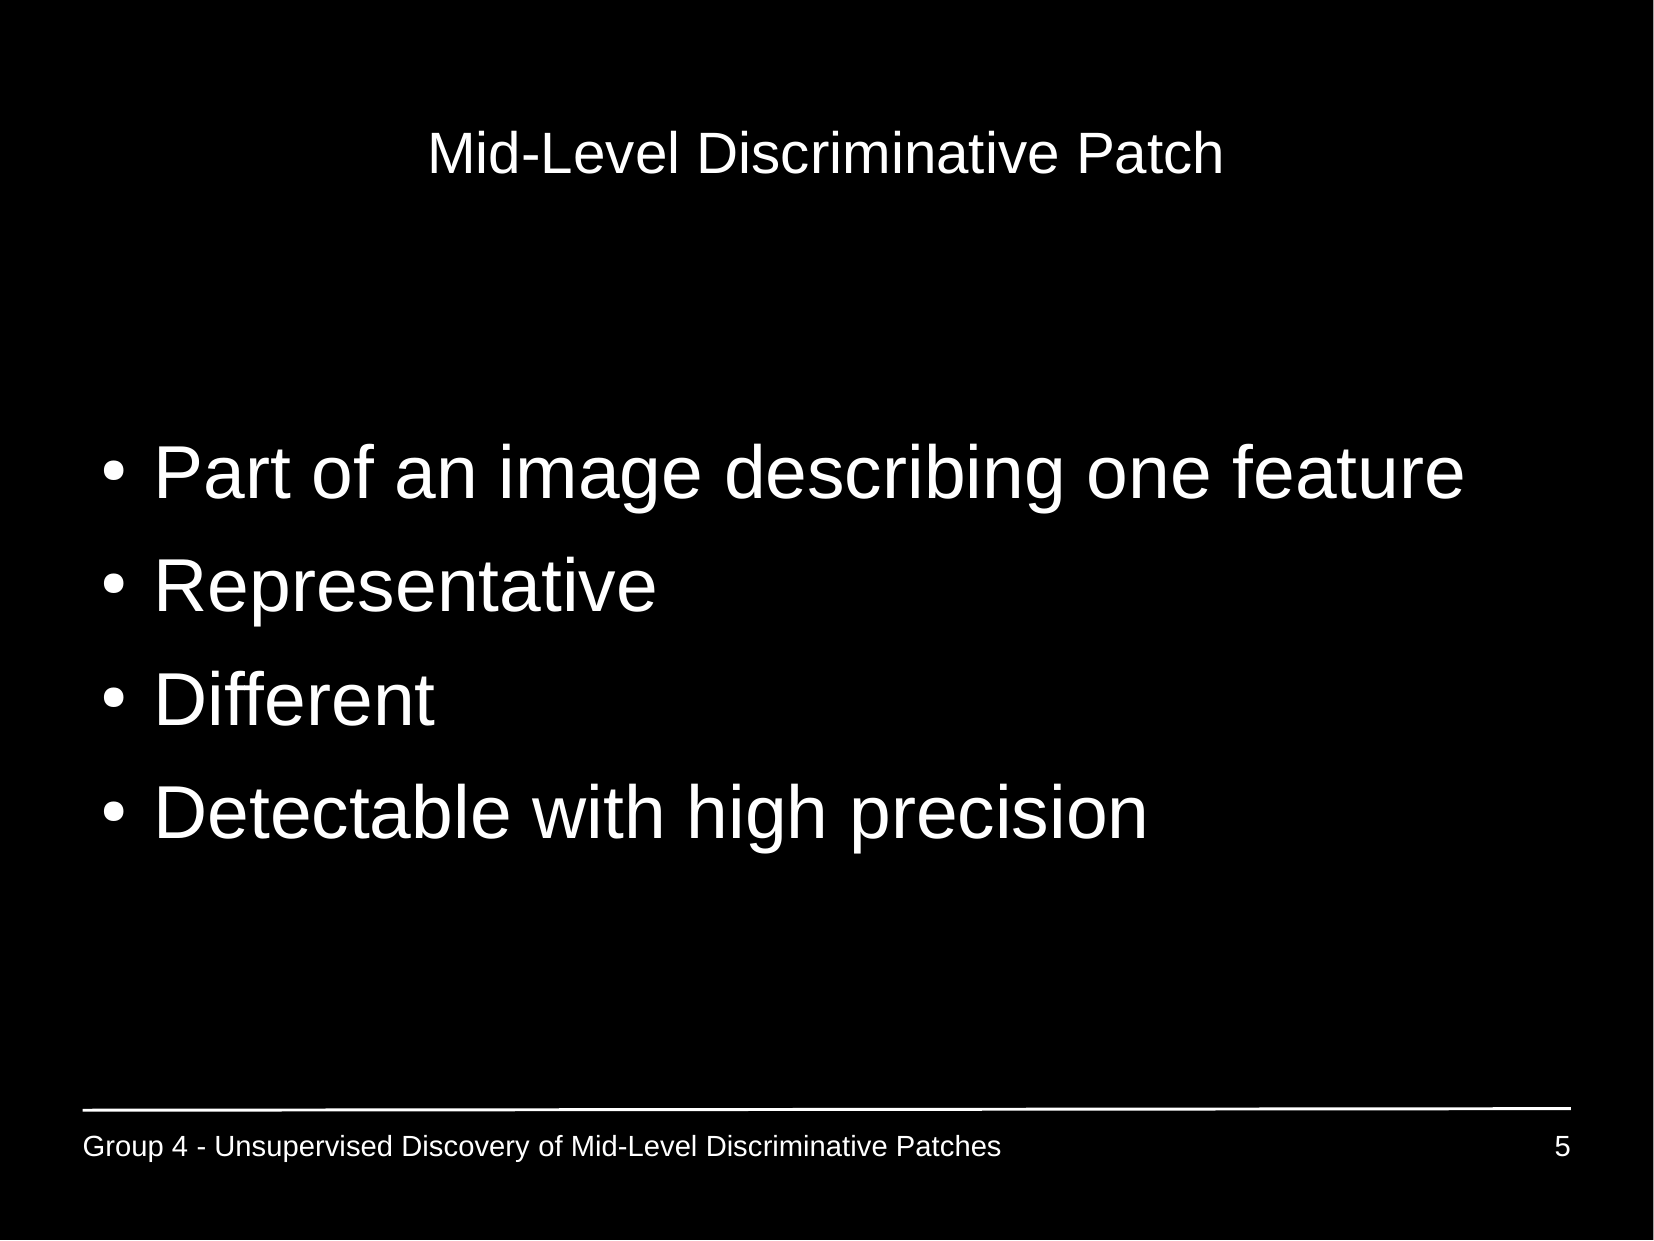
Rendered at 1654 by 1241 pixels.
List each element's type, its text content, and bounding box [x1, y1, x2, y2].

title Mid-Level Discriminative Patch [82, 49, 1571, 257]
list Part of an image describing one feature Representative Different Detectable with high precision [82, 290, 1571, 1109]
